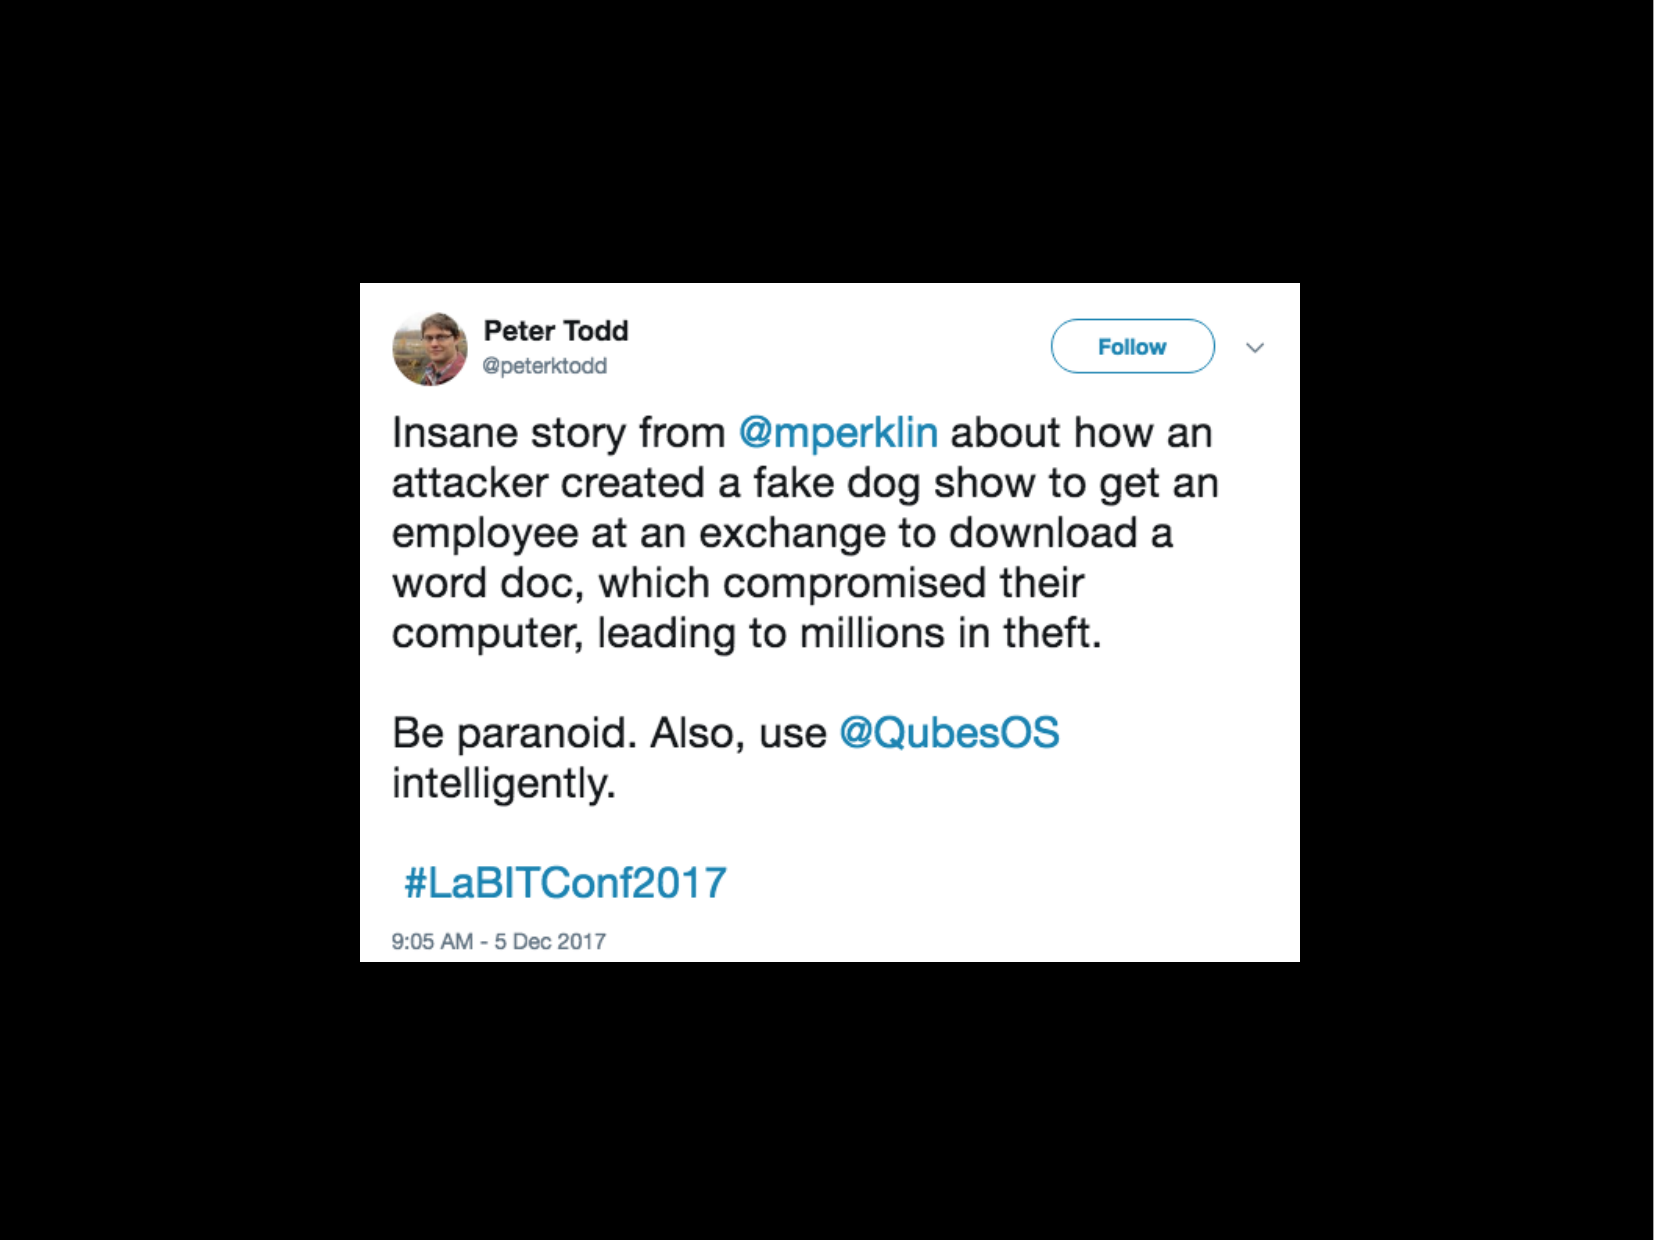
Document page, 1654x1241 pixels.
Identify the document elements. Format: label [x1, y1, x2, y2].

picture [360, 283, 1300, 962]
